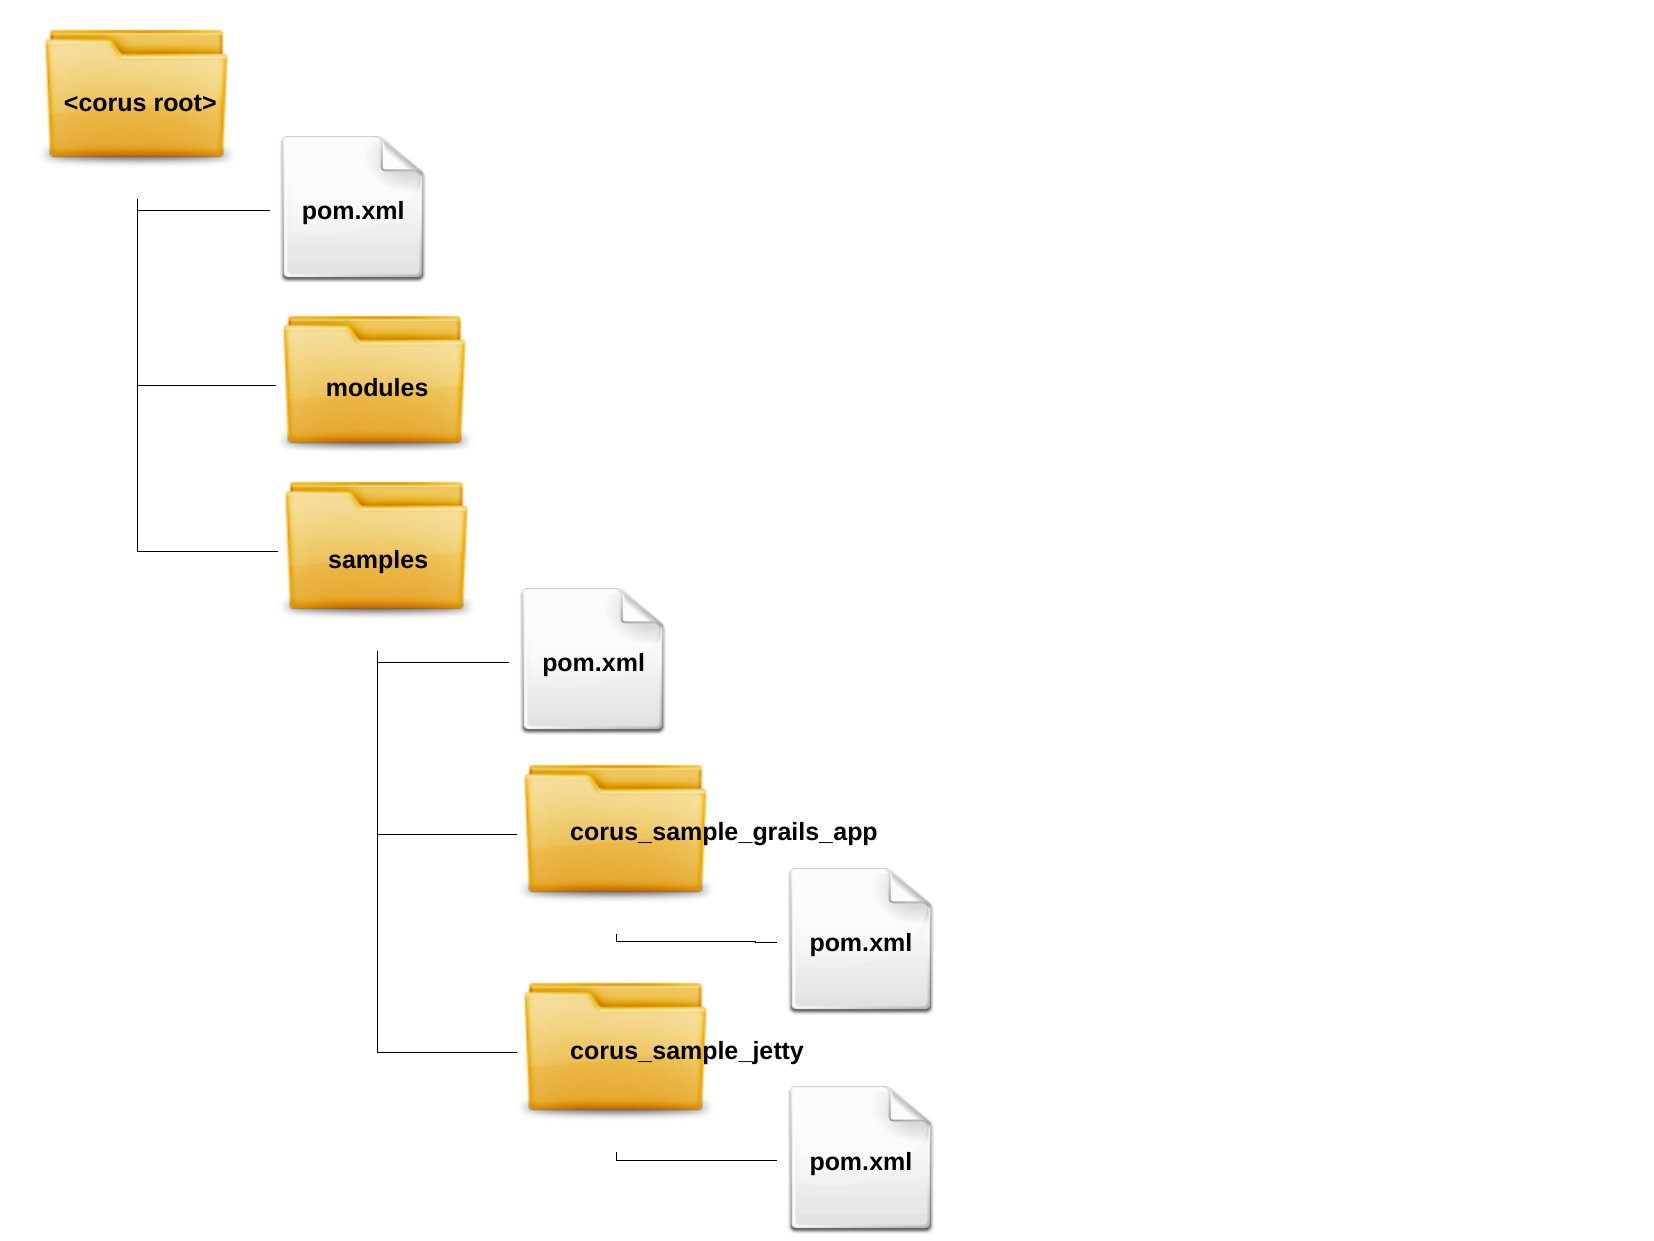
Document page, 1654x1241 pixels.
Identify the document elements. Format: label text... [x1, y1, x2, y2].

picture [509, 588, 717, 935]
text_box pom.xml [527, 641, 676, 685]
text_box pom.xml [286, 189, 435, 233]
text_box pom.xml [794, 1139, 943, 1183]
picture [777, 868, 955, 1016]
picture [516, 952, 717, 1153]
text_box modules [311, 366, 444, 410]
text_box pom.xml [794, 921, 943, 965]
text_box samples [313, 538, 465, 582]
text_box corus_sample_grails_app [555, 810, 953, 854]
picture [777, 1086, 955, 1235]
picture [37, 0, 238, 200]
picture [269, 136, 447, 284]
picture [275, 285, 478, 652]
text_box <corus root> [49, 81, 232, 125]
text_box corus_sample_jetty [555, 1029, 953, 1072]
